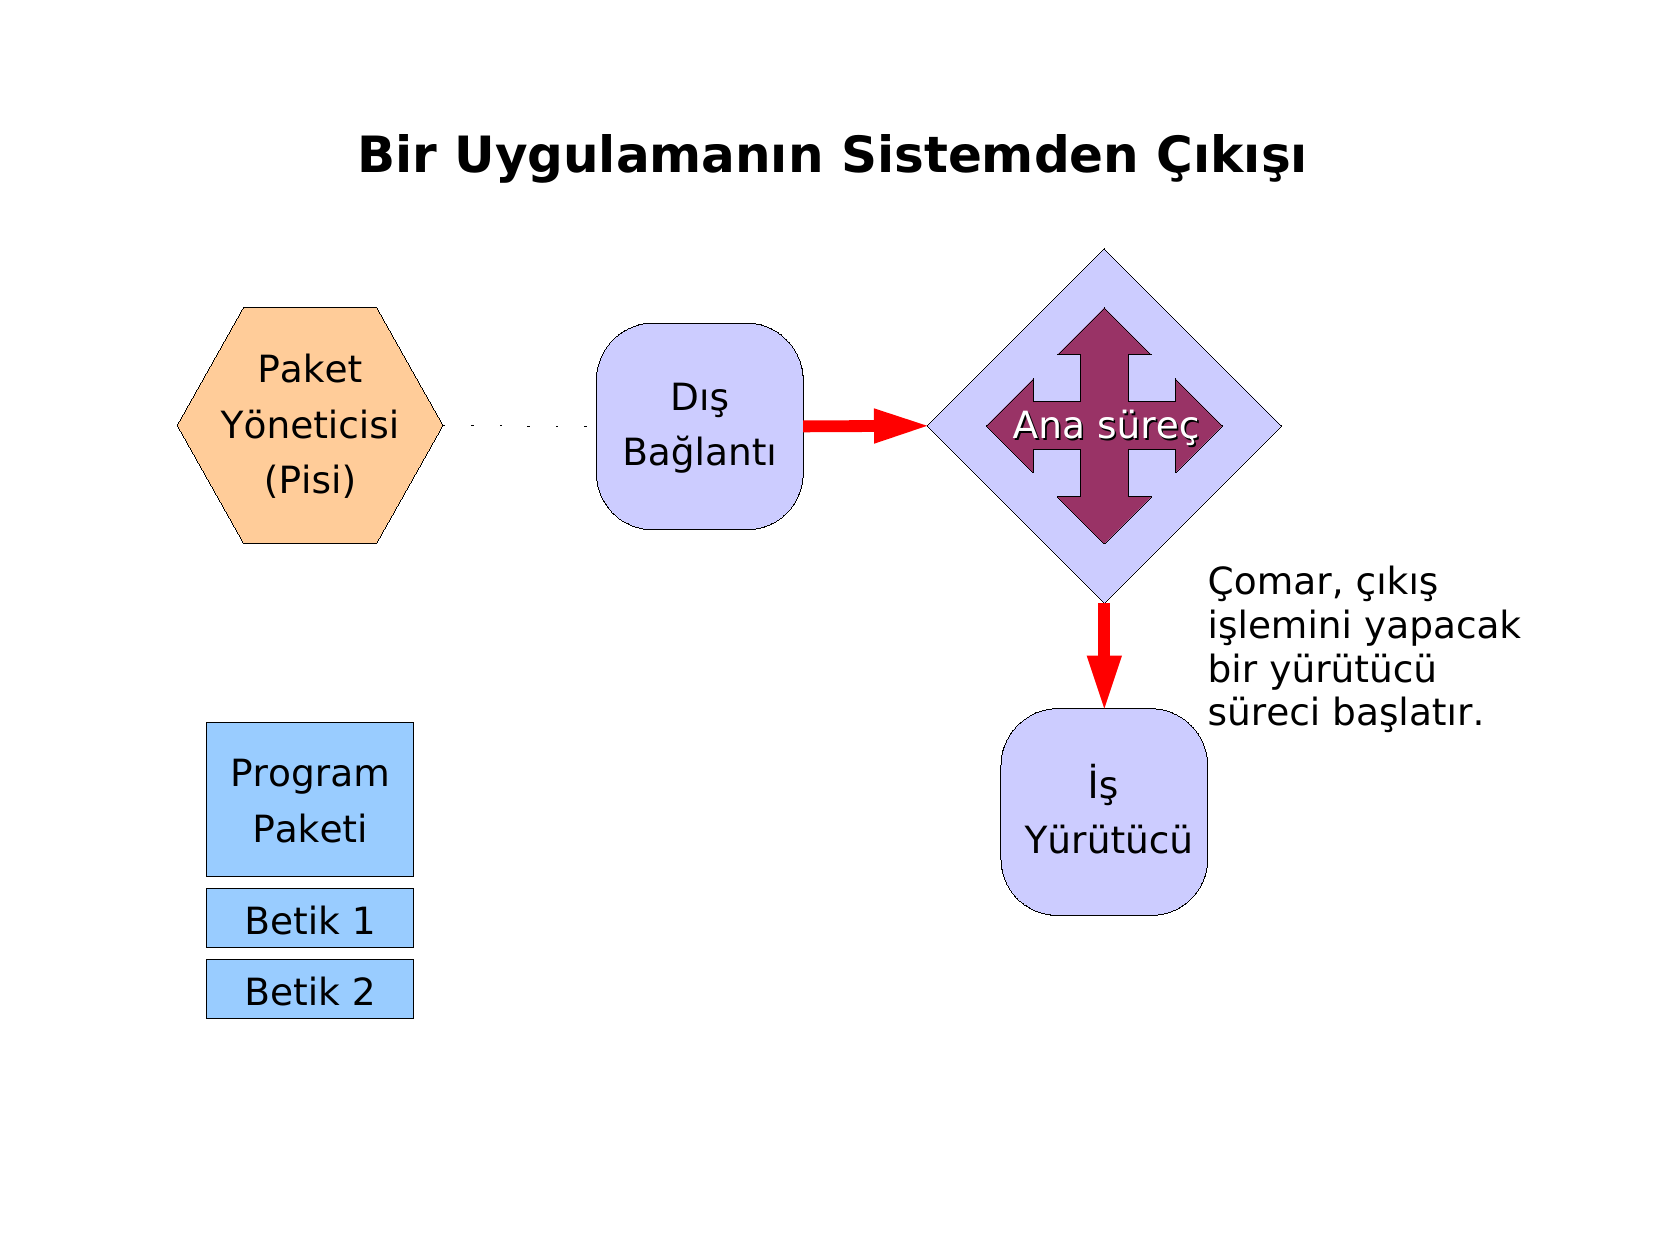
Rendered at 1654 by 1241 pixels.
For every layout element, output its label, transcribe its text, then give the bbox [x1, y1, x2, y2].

text_box Ana süreç [997, 396, 1270, 504]
text_box Betik 1 [229, 892, 391, 951]
text_box [596, 323, 804, 530]
text_box [224, 510, 396, 544]
text_box Program Paketi [215, 744, 405, 859]
text_box [177, 375, 205, 475]
text_box [206, 959, 414, 1019]
text_box [927, 248, 1252, 496]
text_box [1005, 504, 1204, 603]
text_box [1000, 708, 1207, 916]
text_box Çomar, çıkış işlemini yapacak bir yürütücü süreci başlatır. [1192, 552, 1537, 742]
text_box Bir Uygulamanın Sistemden Çıkışı [342, 118, 1324, 192]
text_box Dış Bağlantı [607, 367, 793, 482]
text_box Betik 2 [229, 963, 391, 1022]
text_box [415, 375, 443, 475]
text_box [225, 307, 396, 340]
text_box [206, 888, 414, 948]
text_box İş Yürütücü [1009, 755, 1209, 870]
text_box Paket Yöneticisi (Pisi) [205, 340, 415, 510]
text_box [206, 722, 414, 877]
text_box [1270, 414, 1282, 438]
